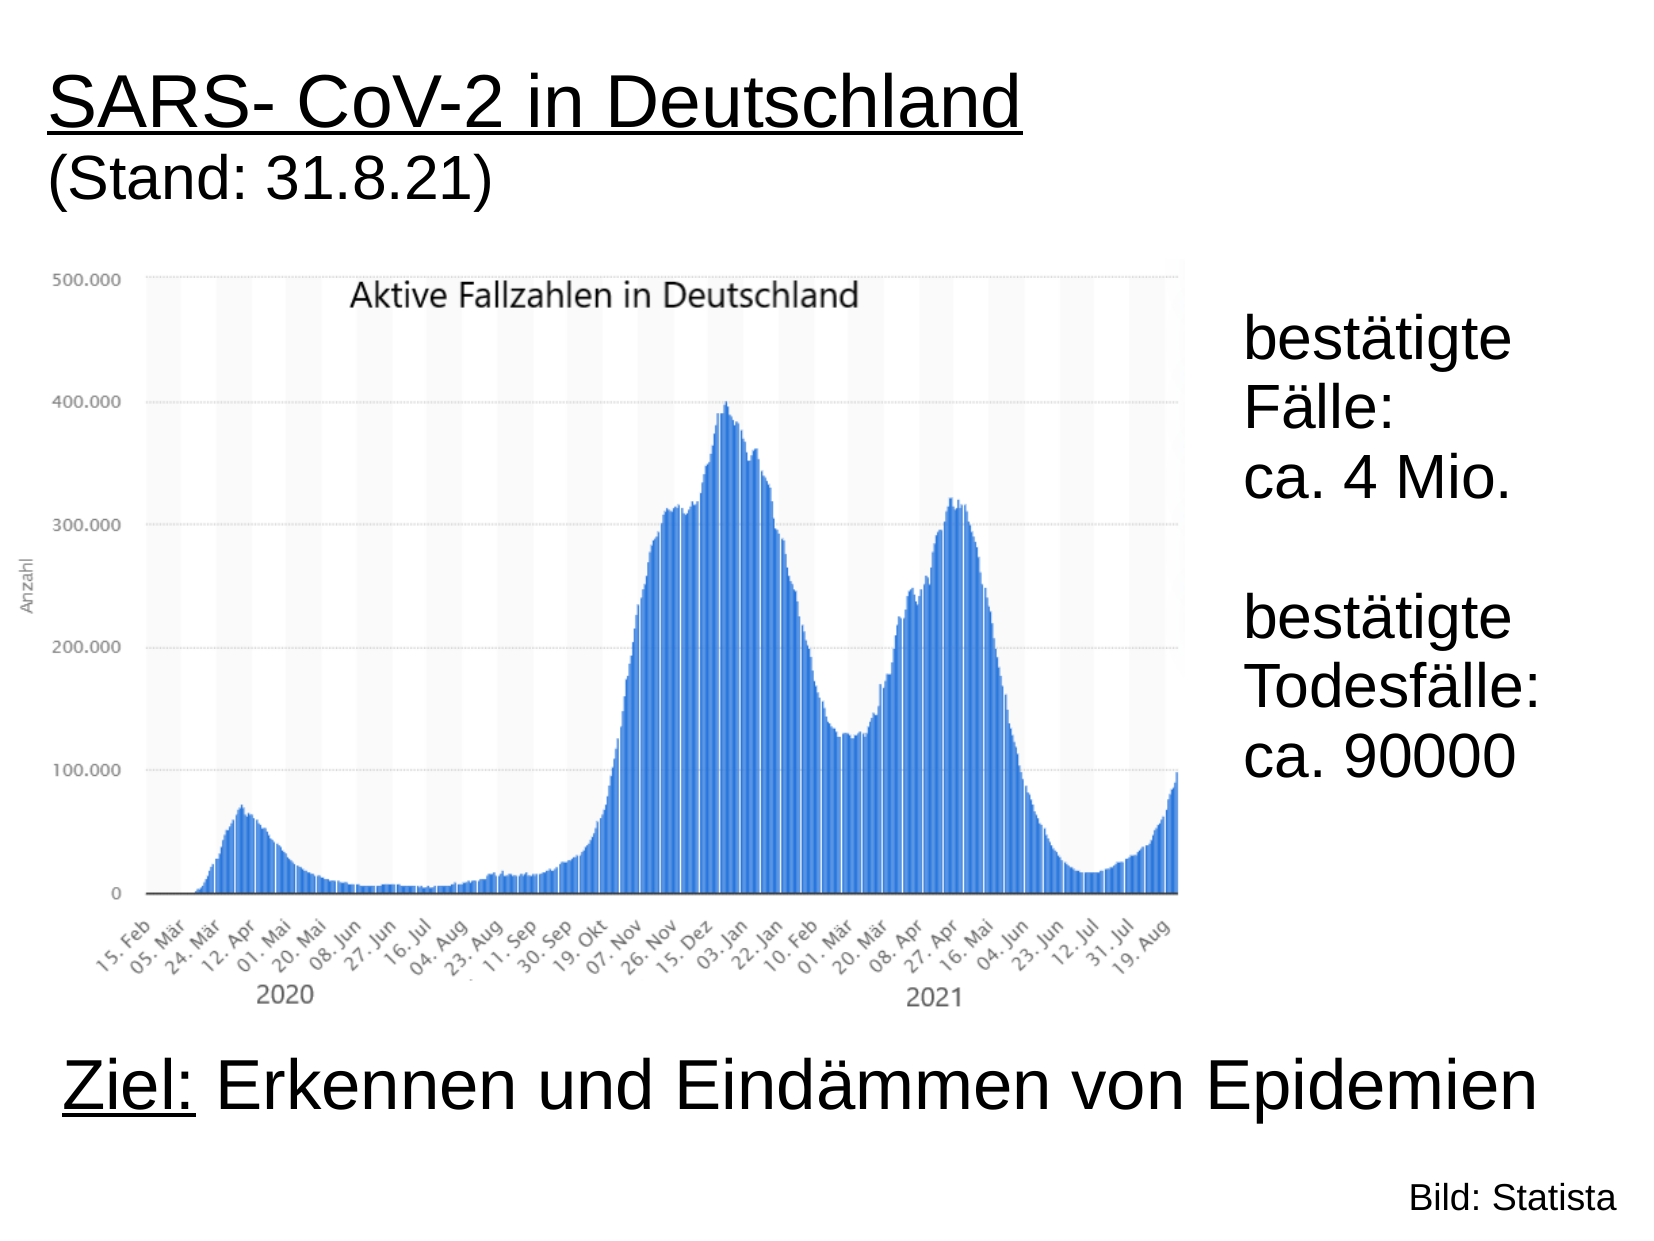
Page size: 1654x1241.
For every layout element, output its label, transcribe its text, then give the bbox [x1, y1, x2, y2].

text_box bestätigte Fälle: ca. 4 Mio. bestätigte Todesfälle: ca. 90000 [1228, 295, 1630, 799]
title SARS- CoV-2 in Deutschland (Stand: 31.8.21) [47, 59, 1382, 237]
picture [11, 259, 1185, 1016]
text_box Bild: Statista [1393, 1169, 1654, 1241]
text_box Ziel: Erkennen und Eindämmen von Epidemien [47, 1037, 1560, 1180]
